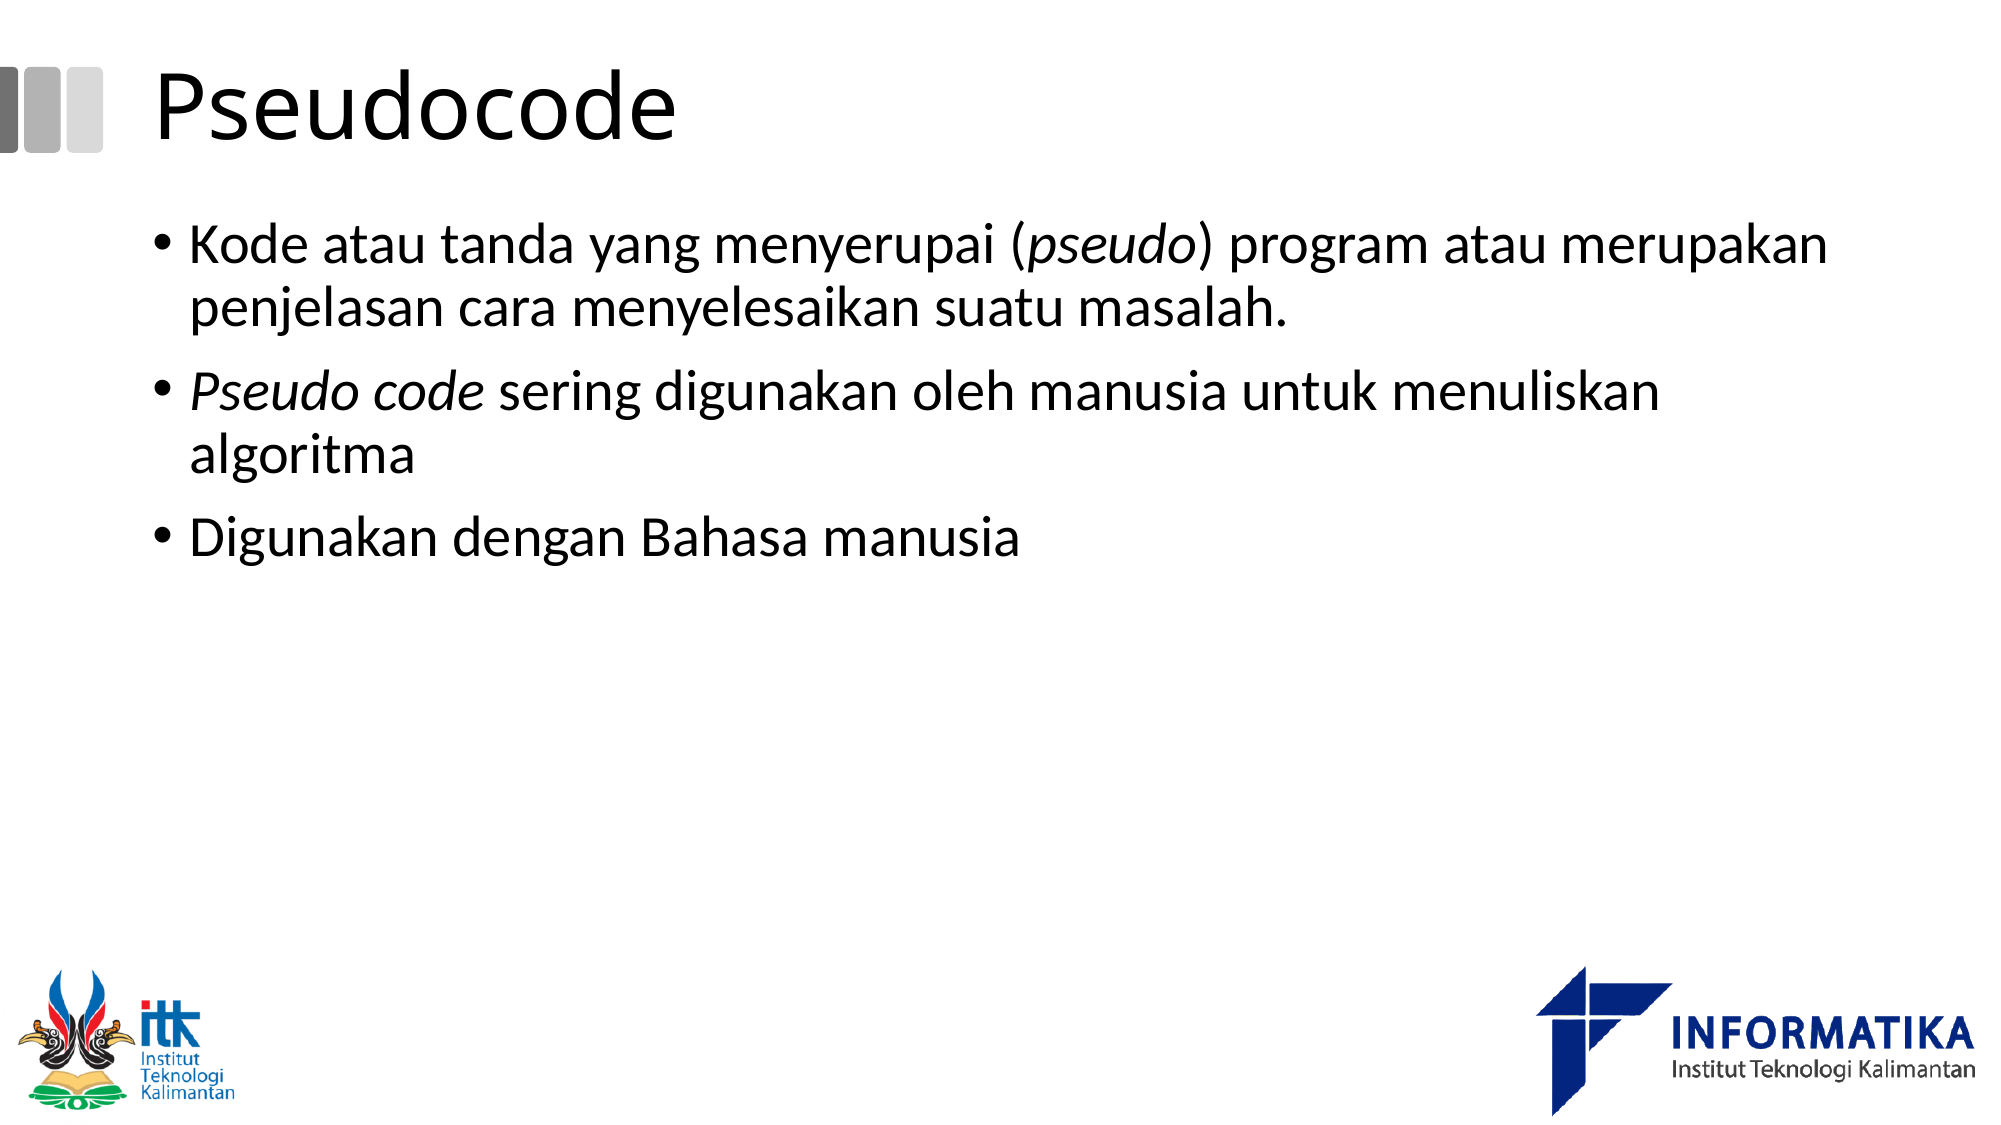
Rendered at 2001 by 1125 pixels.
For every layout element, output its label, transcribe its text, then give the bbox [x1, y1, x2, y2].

picture [0, 935, 253, 1125]
picture [1534, 965, 1976, 1118]
title Pseudocode [137, 1, 1863, 205]
list Kode atau tanda yang menyerupai (pseudo) program atau merupakan penjelasan cara menyelesaikan suatu masalah. Pseudo code sering digunakan oleh manusia untuk menuliskan algoritma Digunakan dengan Bahasa manusia [137, 205, 1863, 920]
